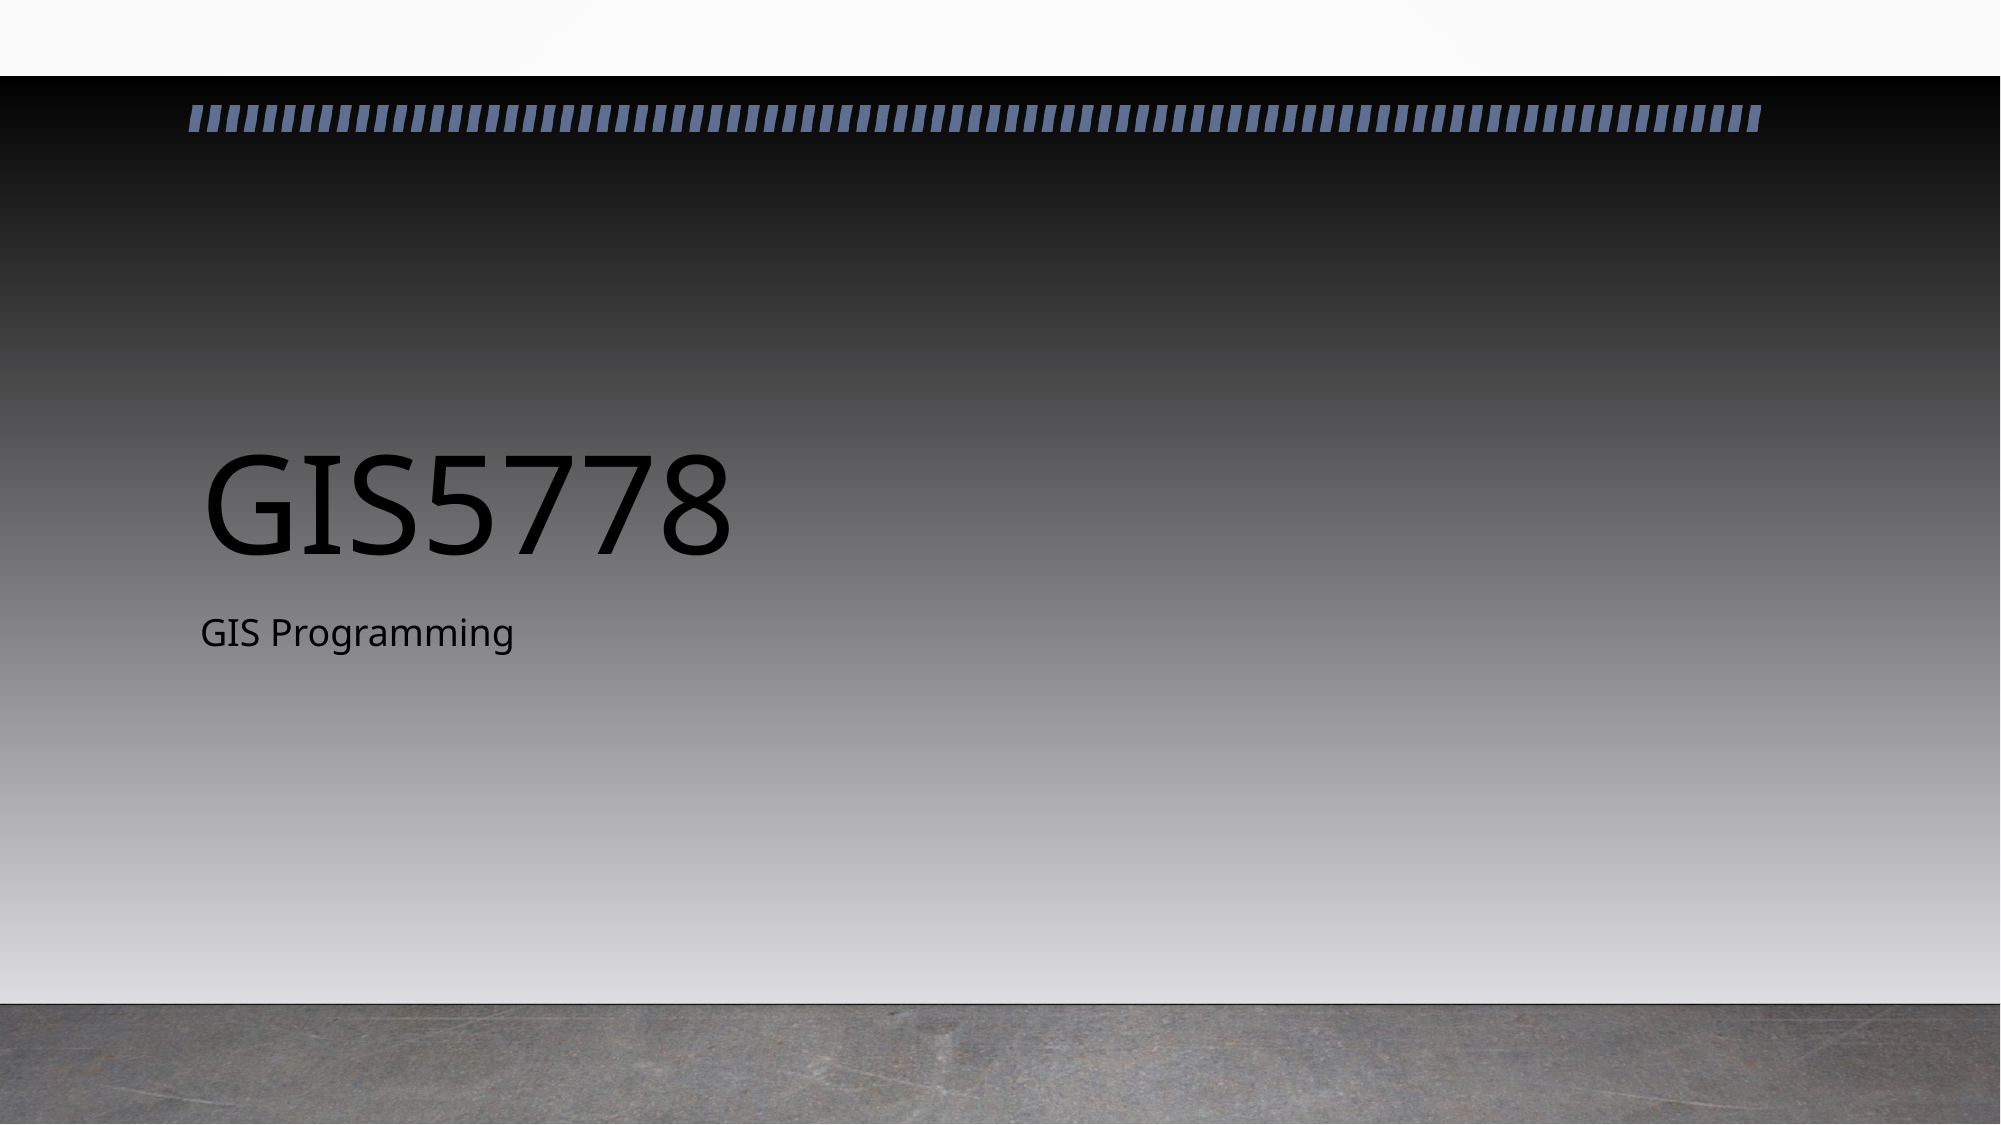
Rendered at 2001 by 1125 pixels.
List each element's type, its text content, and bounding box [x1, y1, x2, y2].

title GIS5778 [185, 155, 1602, 584]
subtitle GIS Programming [185, 584, 1602, 761]
